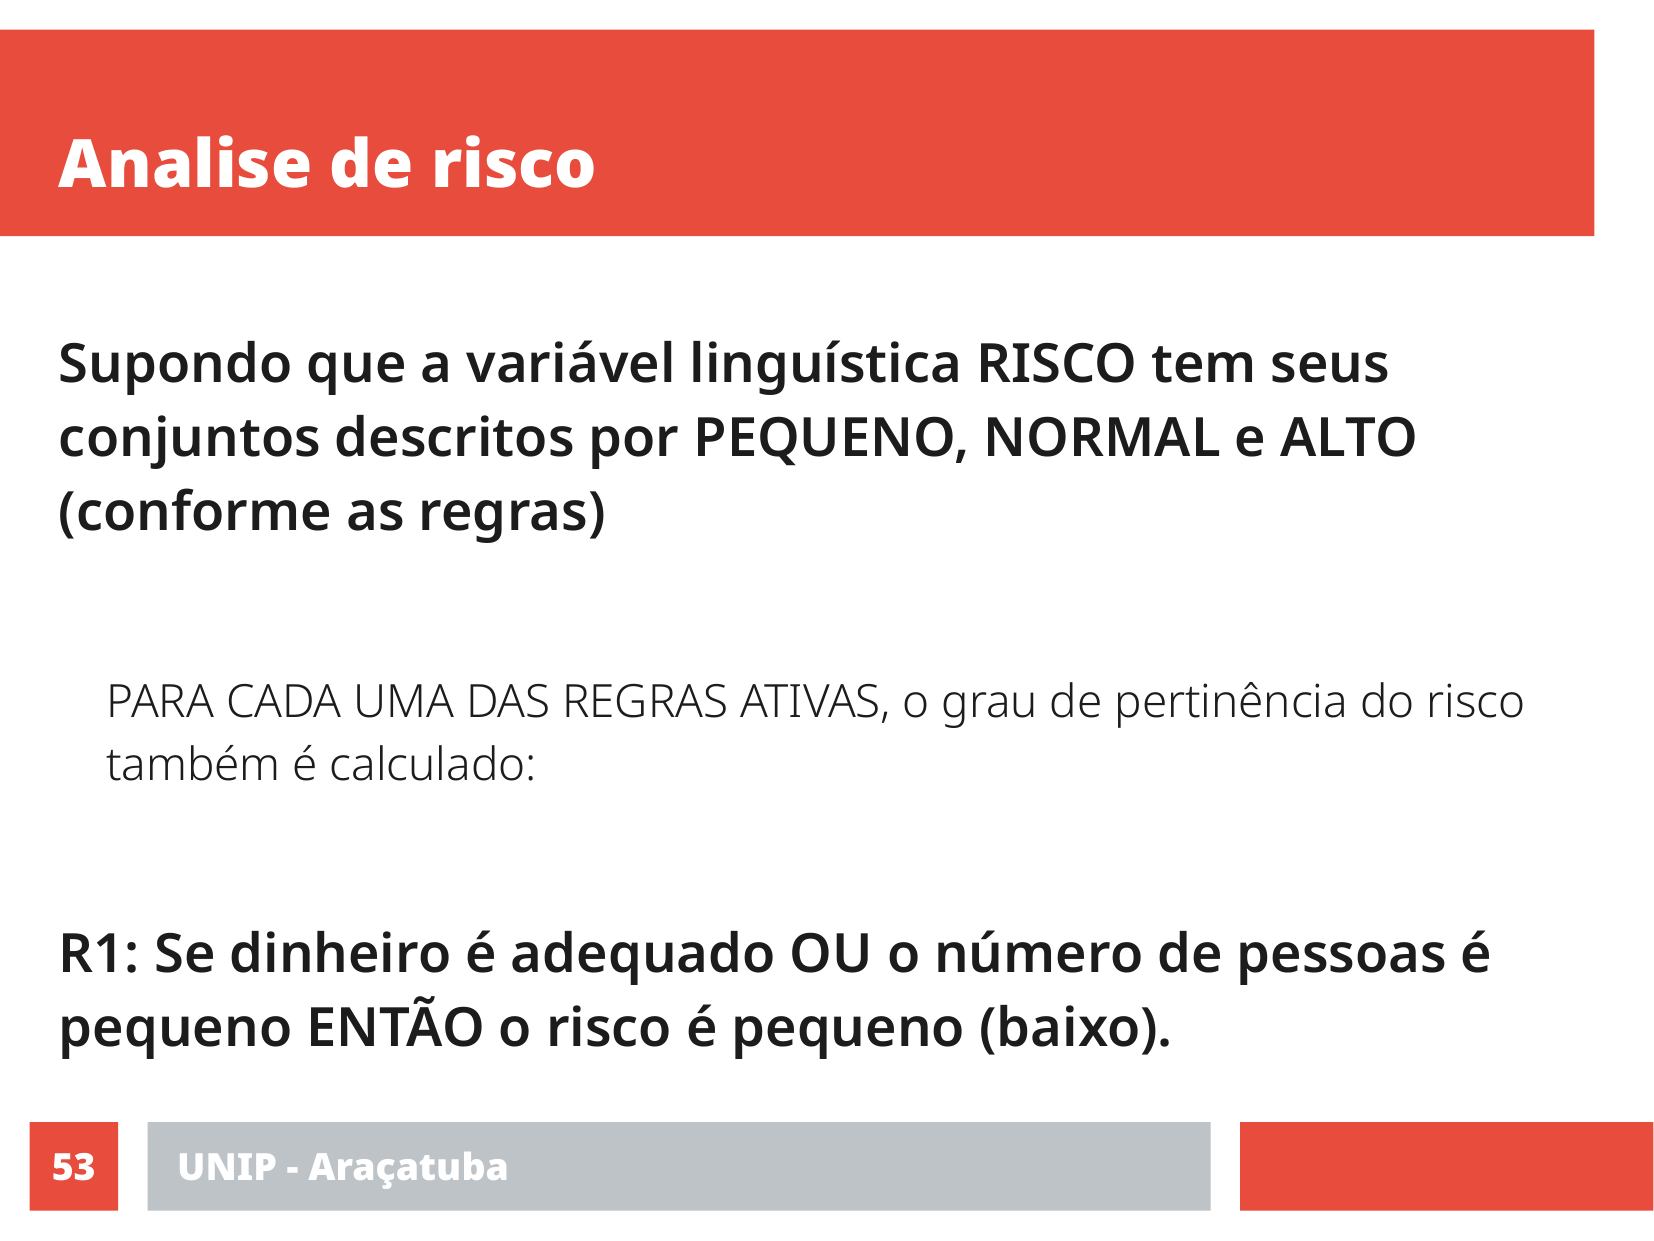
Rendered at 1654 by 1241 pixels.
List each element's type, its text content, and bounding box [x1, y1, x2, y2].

list Supondo que a variável linguística RISCO tem seus conjuntos descritos por PEQUENO, NORMAL e ALTO (conforme as regras) PARA CADA UMA DAS REGRAS ATIVAS, o grau de pertinência do risco também é calculado: R1: Se dinheiro é adequado OU o número de pessoas é pequeno ENTÃO o risco é pequeno (baixo). [59, 324, 1565, 1093]
title Analise de risco [59, 59, 1595, 207]
